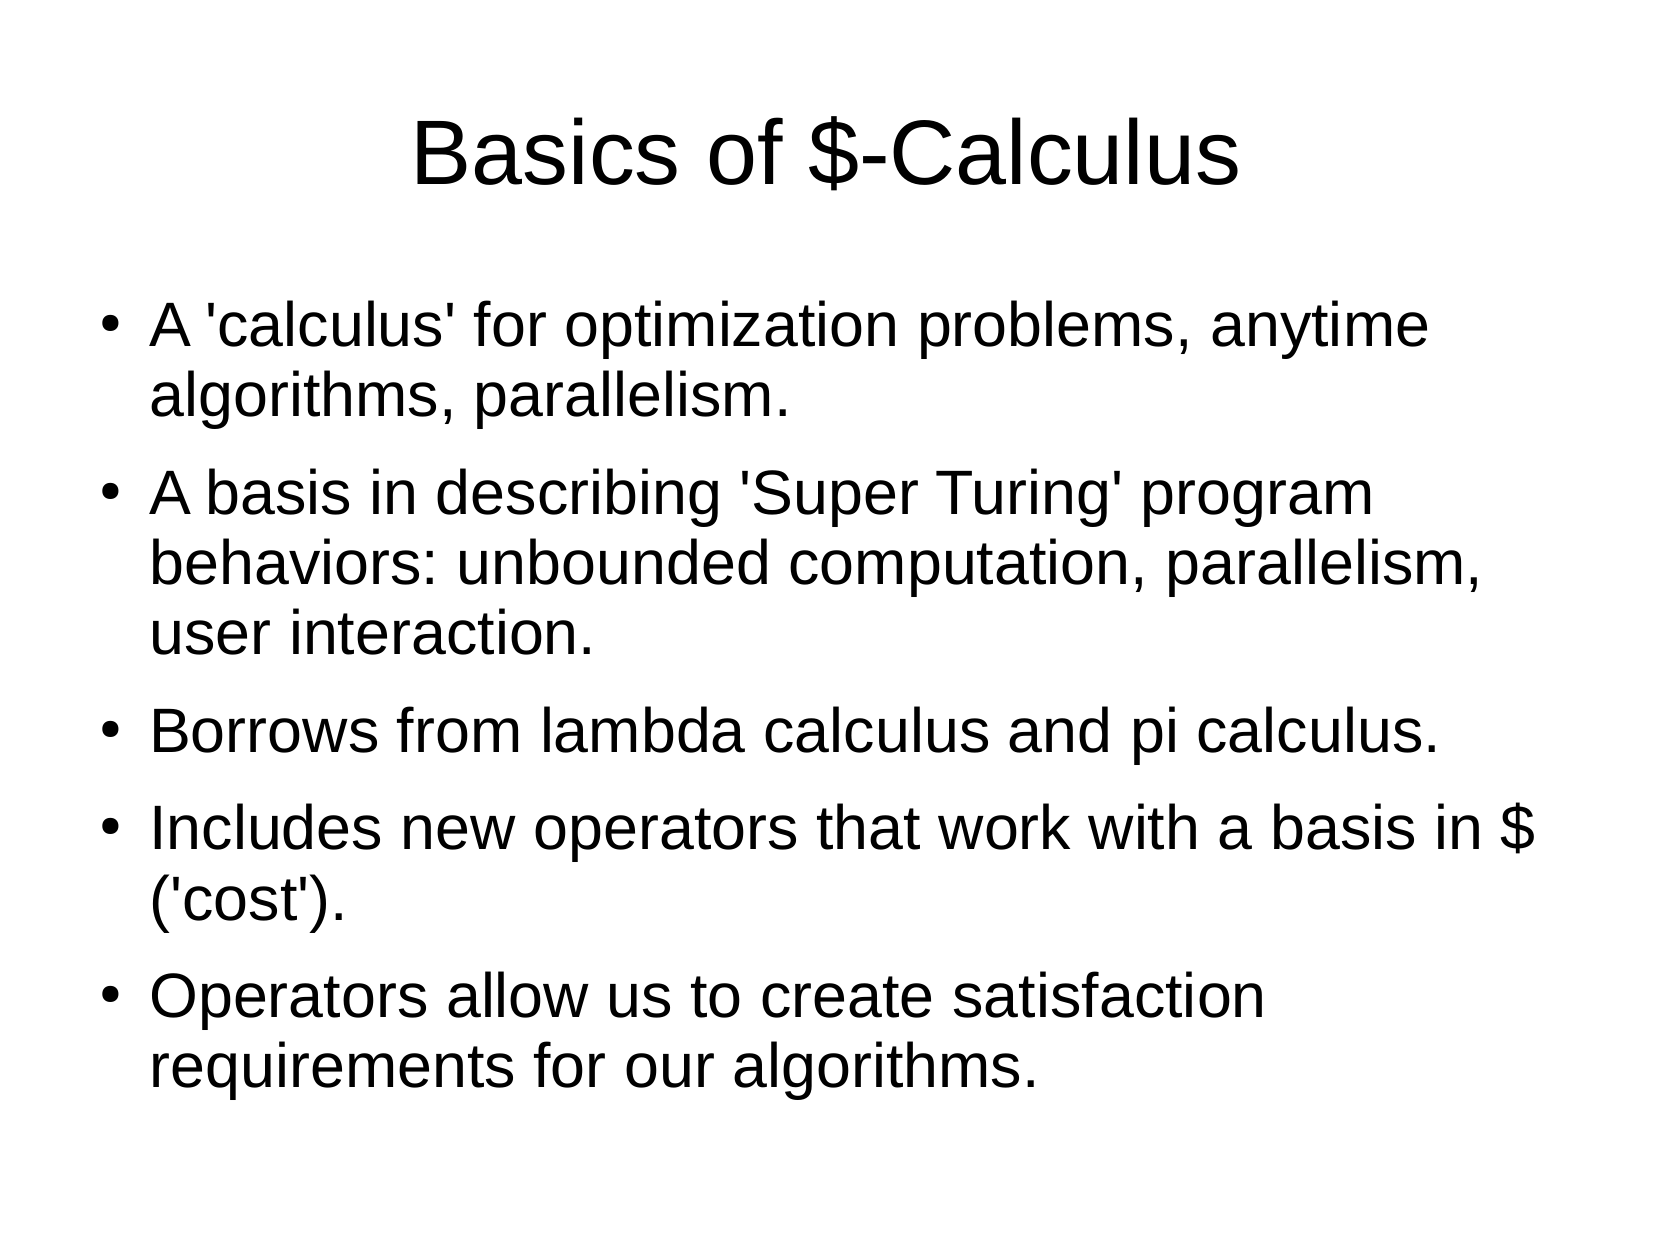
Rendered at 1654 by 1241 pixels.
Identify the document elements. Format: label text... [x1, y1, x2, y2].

list A 'calculus' for optimization problems, anytime algorithms, parallelism. A basis in describing 'Super Turing' program behaviors: unbounded computation, parallelism, user interaction. Borrows from lambda calculus and pi calculus. Includes new operators that work with a basis in $ ('cost'). Operators allow us to create satisfaction requirements for our algorithms. [82, 290, 1571, 1109]
title Basics of $-Calculus [82, 56, 1571, 250]
